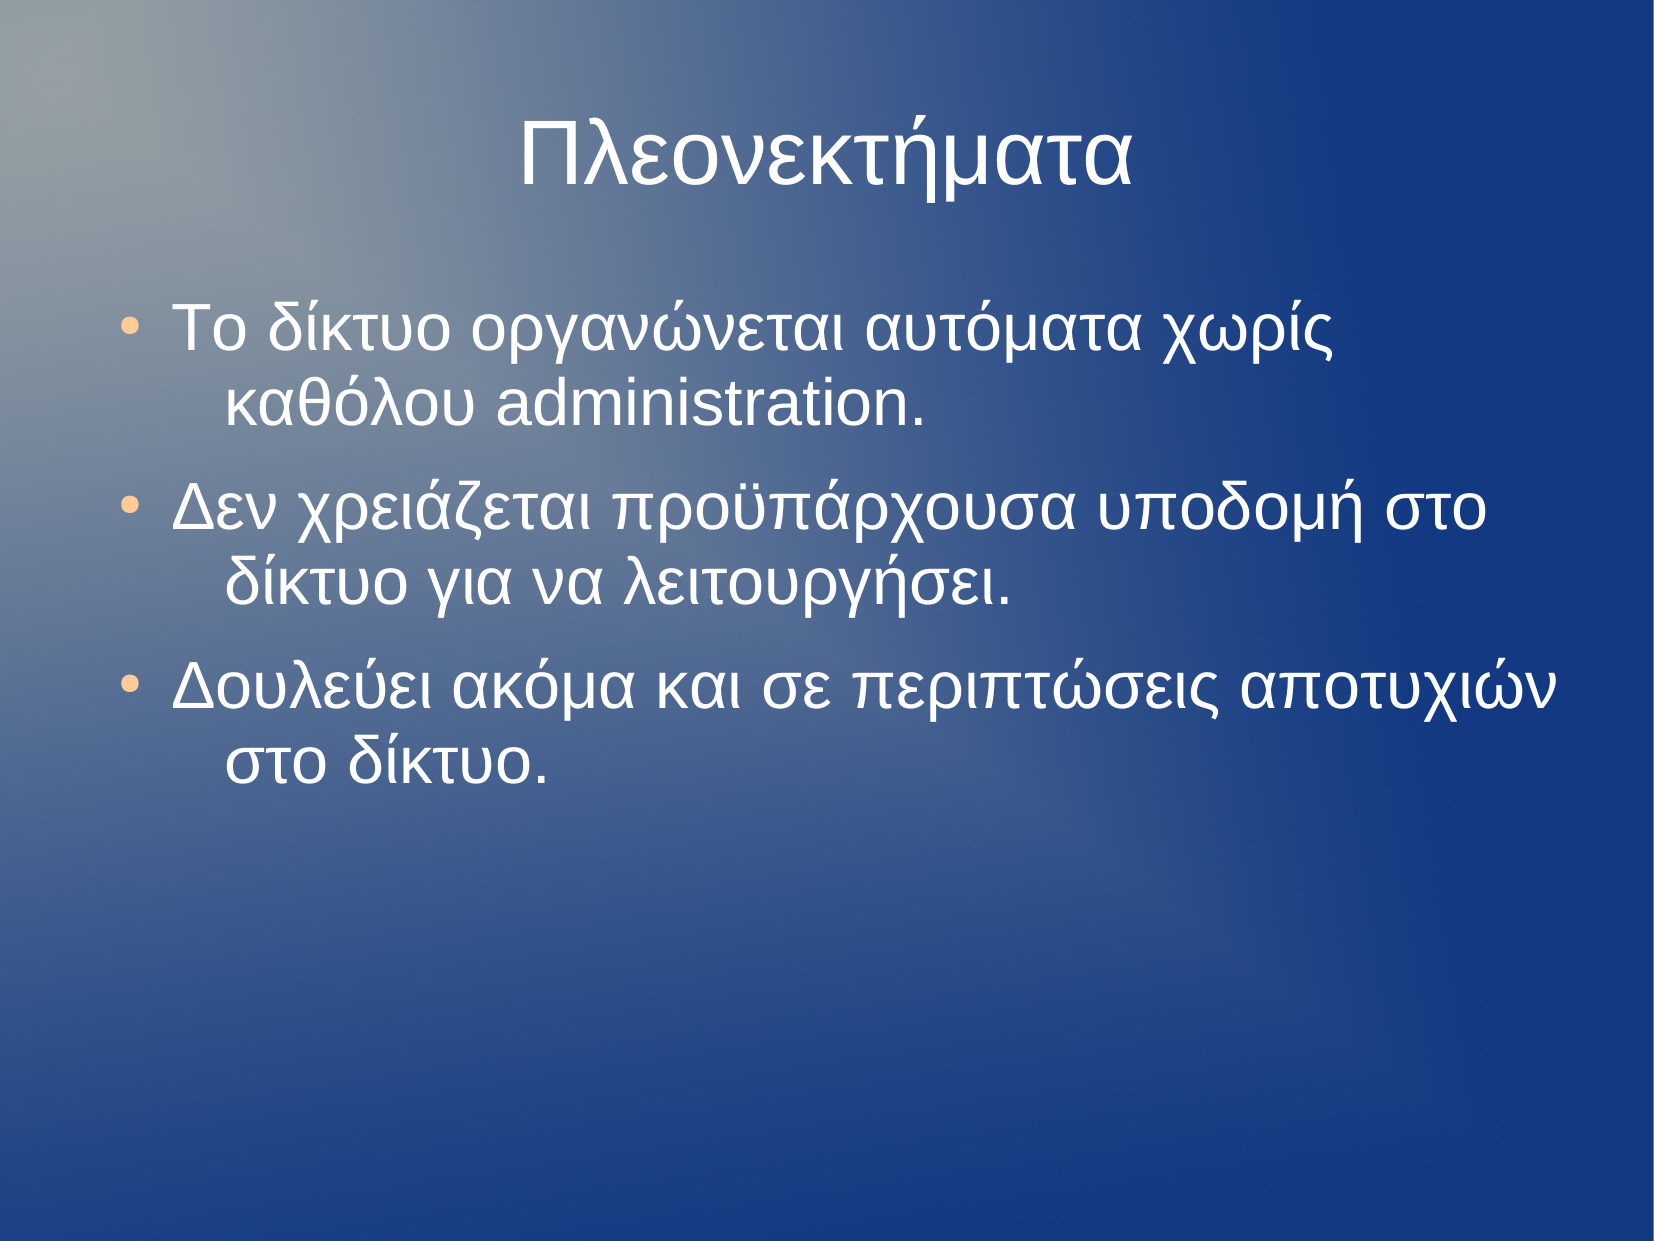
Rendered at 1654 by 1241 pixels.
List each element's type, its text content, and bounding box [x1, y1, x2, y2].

title Πλεονεκτήματα [82, 49, 1571, 257]
list Το δίκτυο οργανώνεται αυτόματα χωρίς καθόλου administration. Δεν χρειάζεται προϋπάρχουσα υποδομή στο δίκτυο για να λειτουργήσει. Δουλεύει ακόμα και σε περιπτώσεις αποτυχιών στο δίκτυο. [82, 290, 1571, 1109]
picture [0, 0, 1654, 1241]
